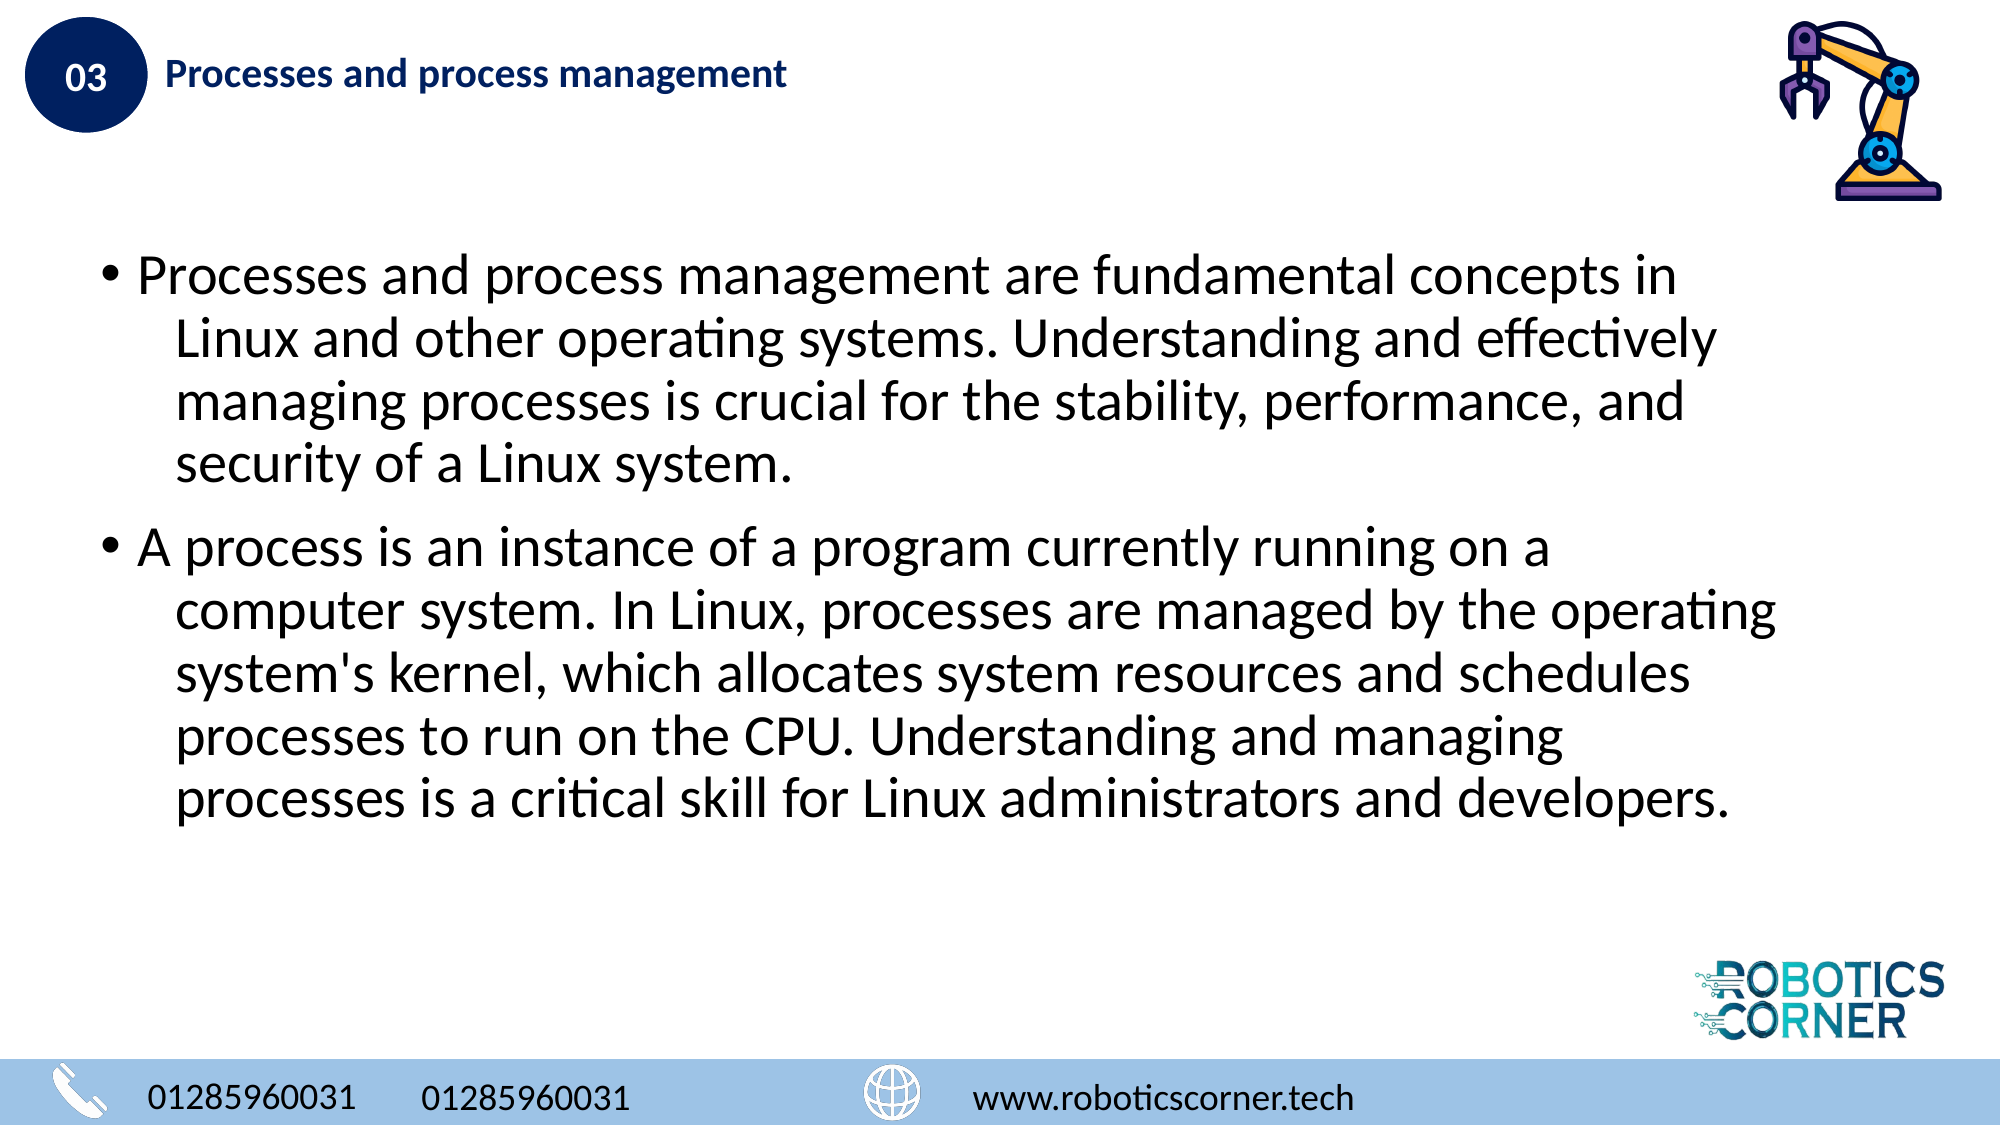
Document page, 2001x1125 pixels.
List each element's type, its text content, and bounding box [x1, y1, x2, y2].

picture [858, 1059, 925, 1125]
text_box [0, 1059, 858, 1125]
text_box 01285960031 [407, 1065, 768, 1125]
text_box www.roboticscorner.tech [958, 1065, 1548, 1125]
picture [47, 1057, 113, 1124]
text_box 03 [22, 14, 150, 136]
text_box [925, 1059, 2000, 1125]
text_box 01285960031 [133, 1064, 438, 1124]
text_box Processes and process management [150, 38, 832, 103]
picture [1680, 859, 1953, 1059]
picture [1771, 21, 1950, 201]
text_box Processes and process management are fundamental concepts in Linux and other operating systems. Understanding and effectively managing processes is crucial for the stability, performance, and security of a Linux system. A process is an instance of a program currently running on a computer system. In Linux, processes are managed by the operating system's kernel, which allocates system resources and schedules processes to run on the CPU. Understanding and managing processes is a critical skill for Linux administrators and developers. [85, 236, 1811, 951]
